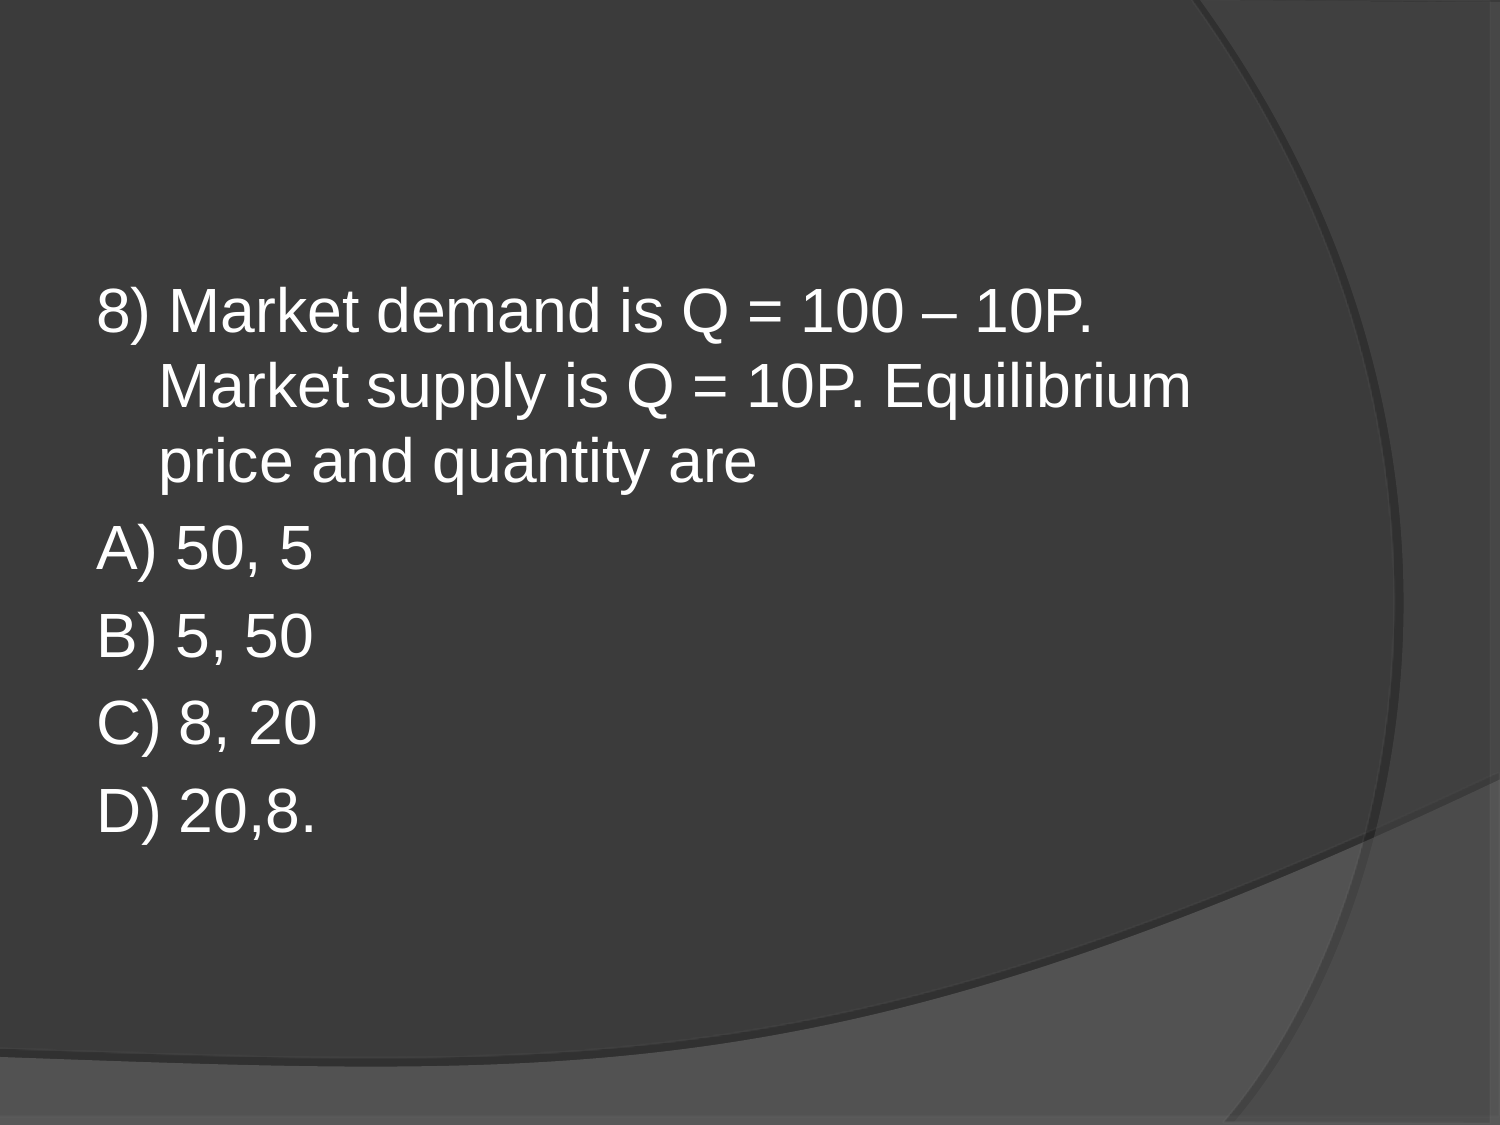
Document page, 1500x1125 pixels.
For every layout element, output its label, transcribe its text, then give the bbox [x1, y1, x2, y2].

list 8) Market demand is Q = 100 – 10P. Market supply is Q = 10P. Equilibrium price and quantity are A) 50, 5 B) 5, 50 C) 8, 20 D) 20,8. [75, 262, 1300, 1005]
